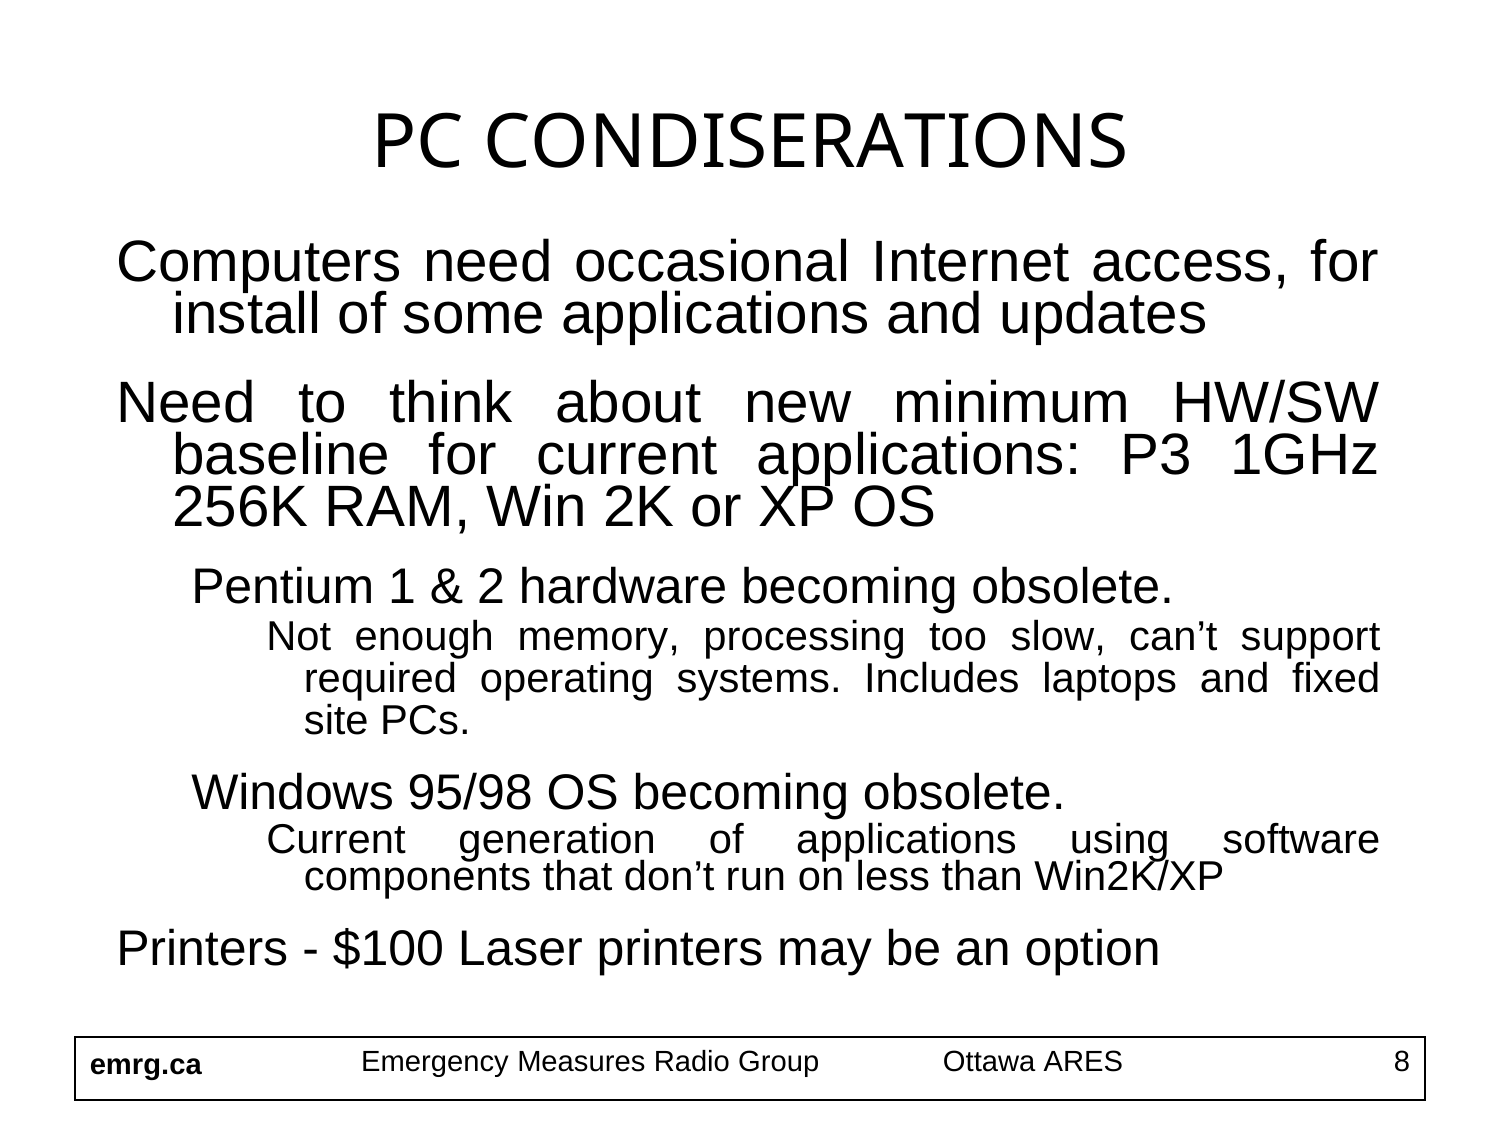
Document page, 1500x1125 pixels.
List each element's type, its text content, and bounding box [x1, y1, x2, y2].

list Computers need occasional Internet access, for install of some applications and updates Need to think about new minimum HW/SW baseline for current applications: P3 1GHz 256K RAM, Win 2K or XP OS Pentium 1 & 2 hardware becoming obsolete. Not enough memory, processing too slow, can’t support required operating systems. Includes laptops and fixed site PCs. Windows 95/98 OS becoming obsolete. Current generation of applications using software components that don’t run on less than Win2K/XP Printers - $100 Laser printers may be an option [101, 232, 1396, 1042]
title PC CONDISERATIONS [75, 45, 1426, 233]
